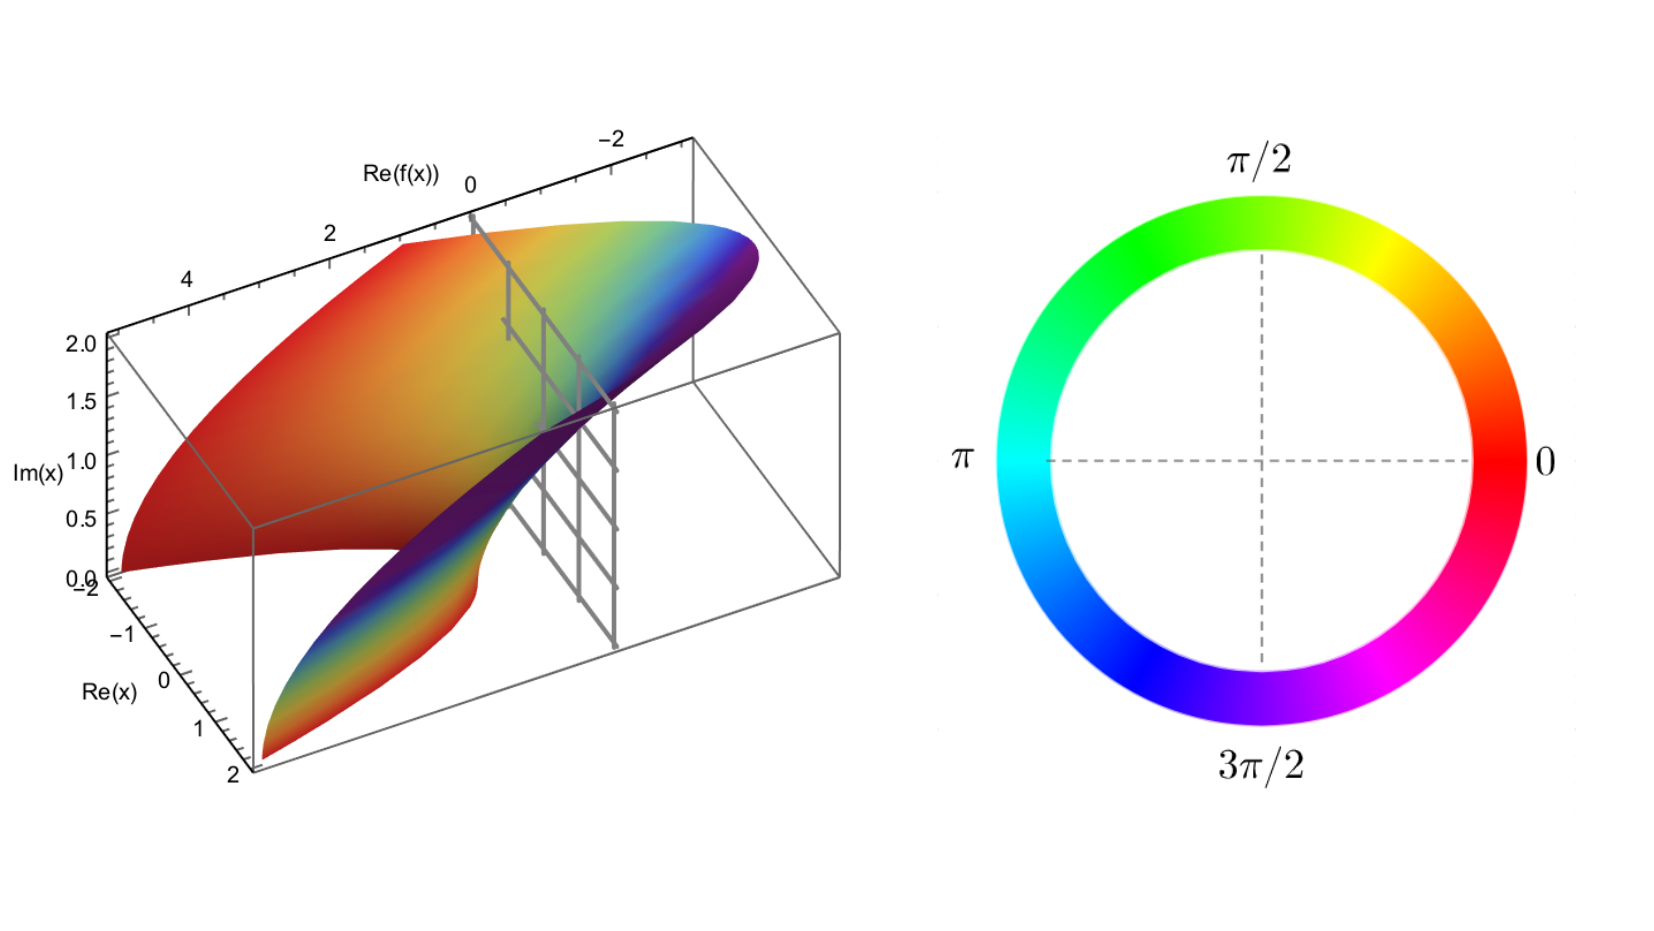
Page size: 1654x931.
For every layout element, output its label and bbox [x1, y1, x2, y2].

picture [8, 112, 863, 801]
picture [937, 112, 1576, 817]
